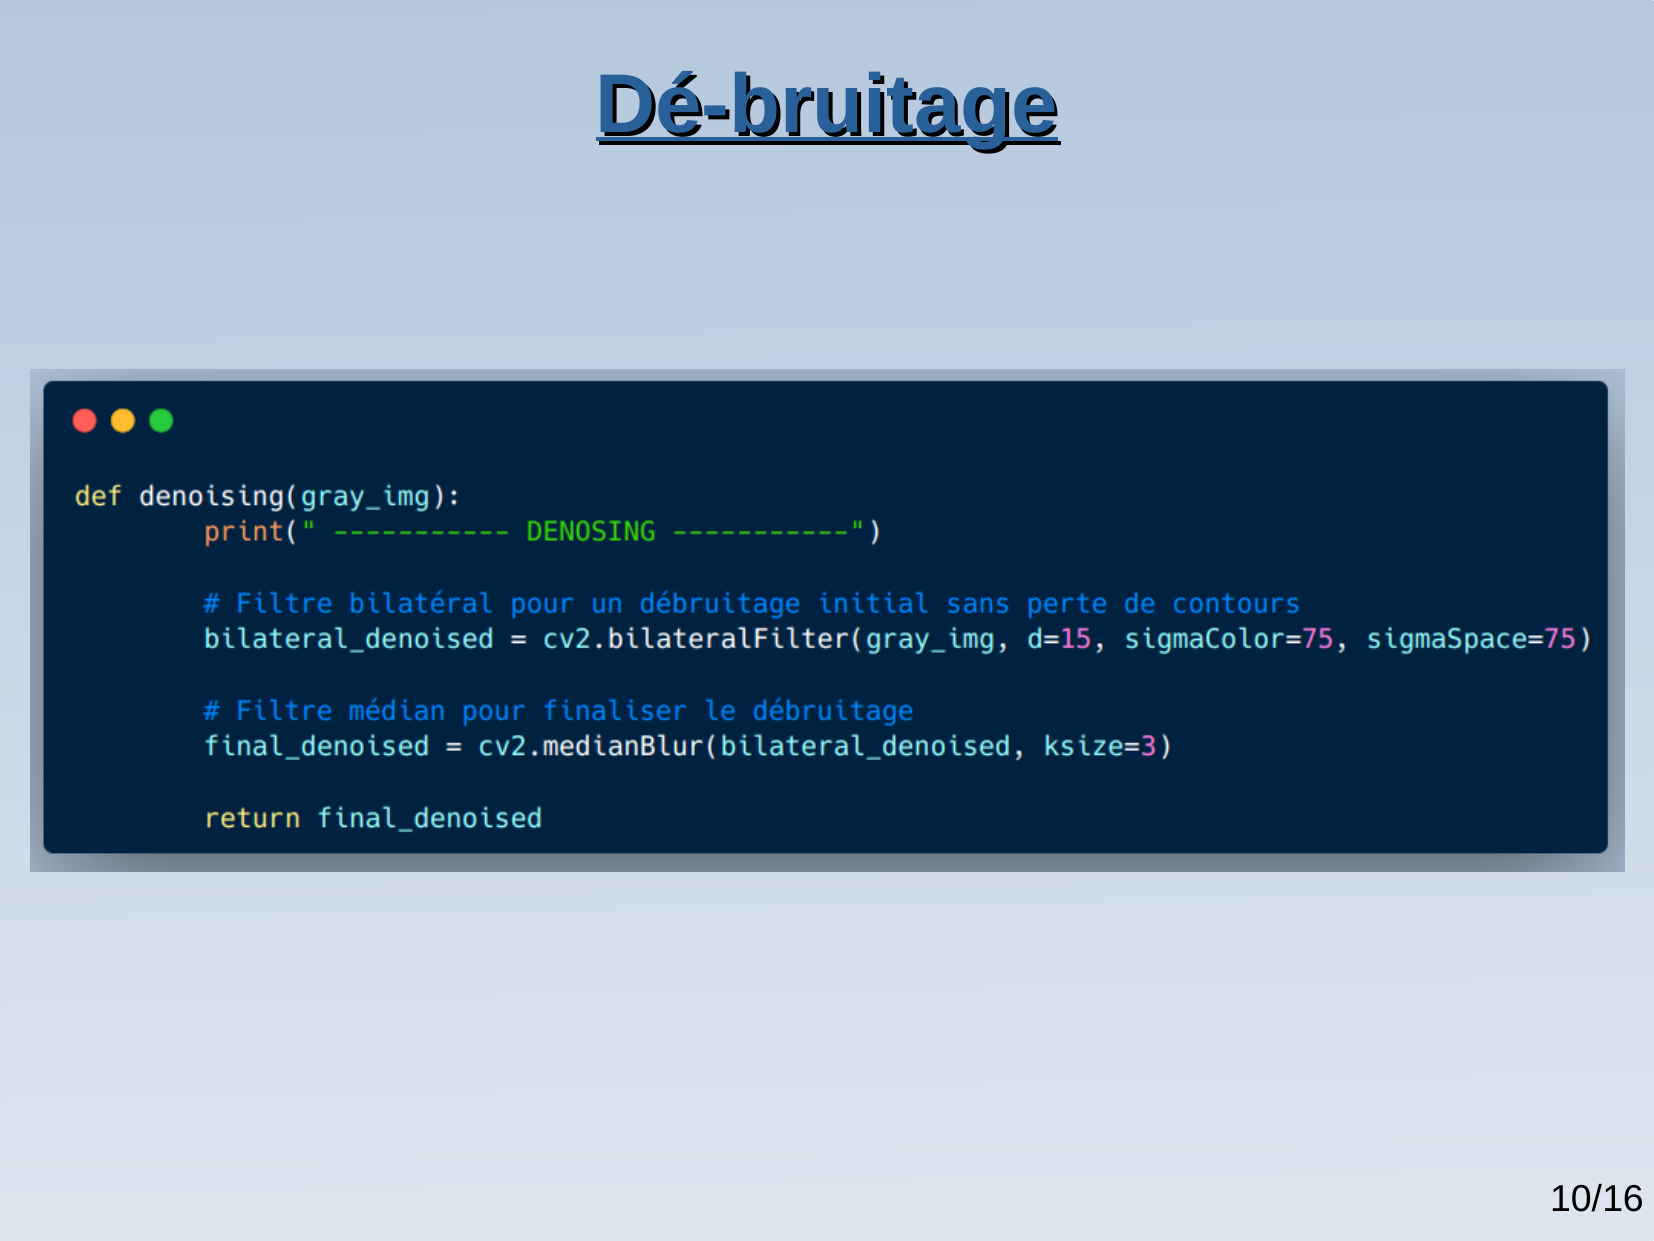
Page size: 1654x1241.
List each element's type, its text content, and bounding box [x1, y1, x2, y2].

picture [30, 369, 1625, 872]
title Dé-bruitage [82, 0, 1571, 207]
